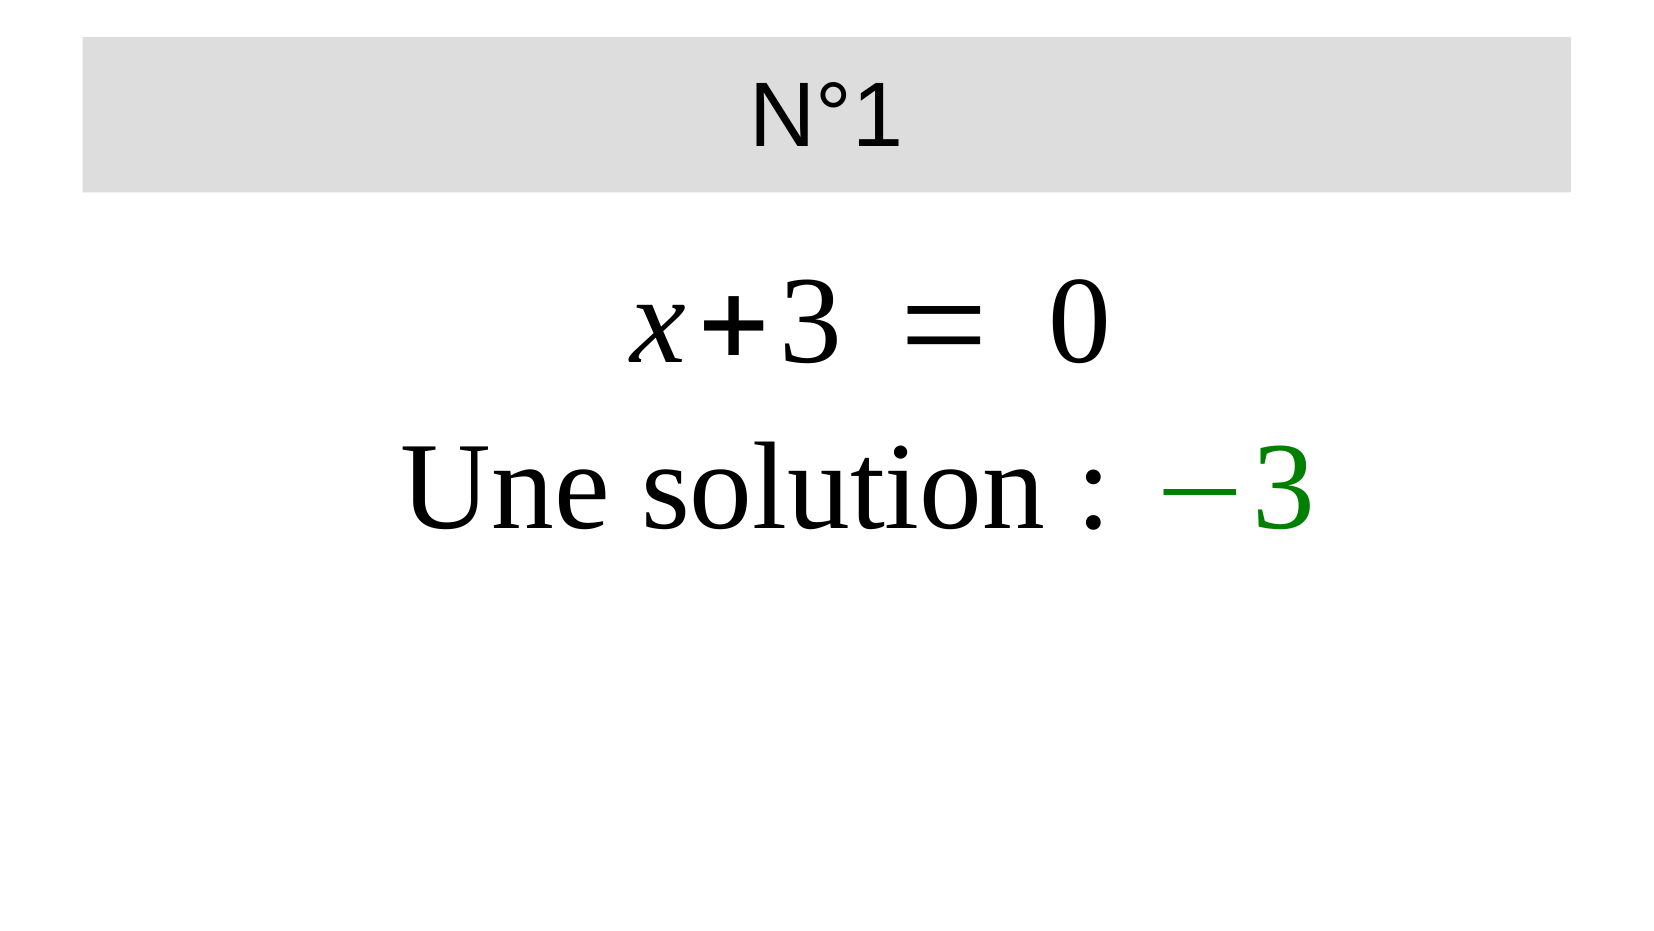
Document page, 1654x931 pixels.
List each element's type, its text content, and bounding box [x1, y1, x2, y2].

chart [614, 251, 1120, 390]
chart [389, 417, 1322, 556]
title N°1 [82, 37, 1571, 193]
